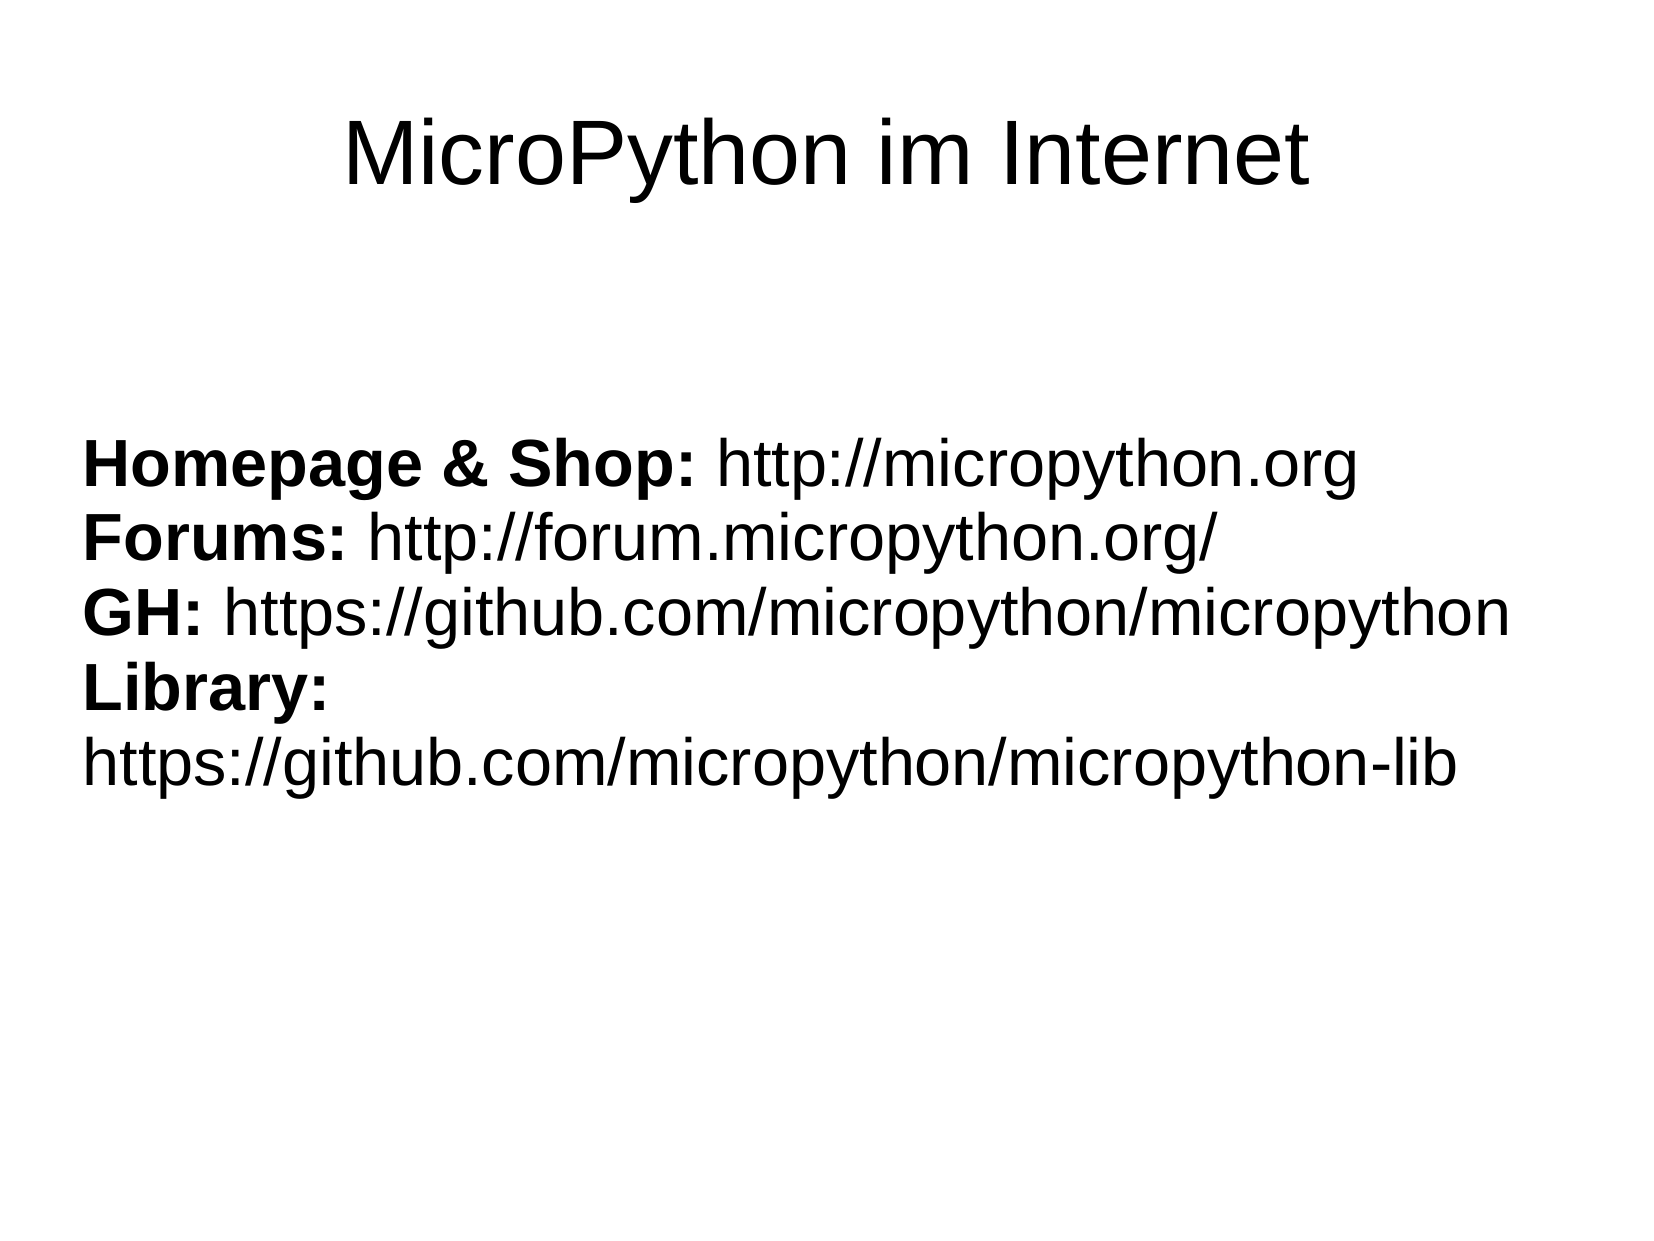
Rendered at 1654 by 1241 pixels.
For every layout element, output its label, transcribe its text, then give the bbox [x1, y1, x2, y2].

subtitle Homepage & Shop: http://micropython.org Forums: http://forum.micropython.org/ GH: https://github.com/micropython/micropython Library: https://github.com/micropython/micropython-lib [82, 290, 1571, 1010]
title MicroPython im Internet [82, 49, 1571, 257]
